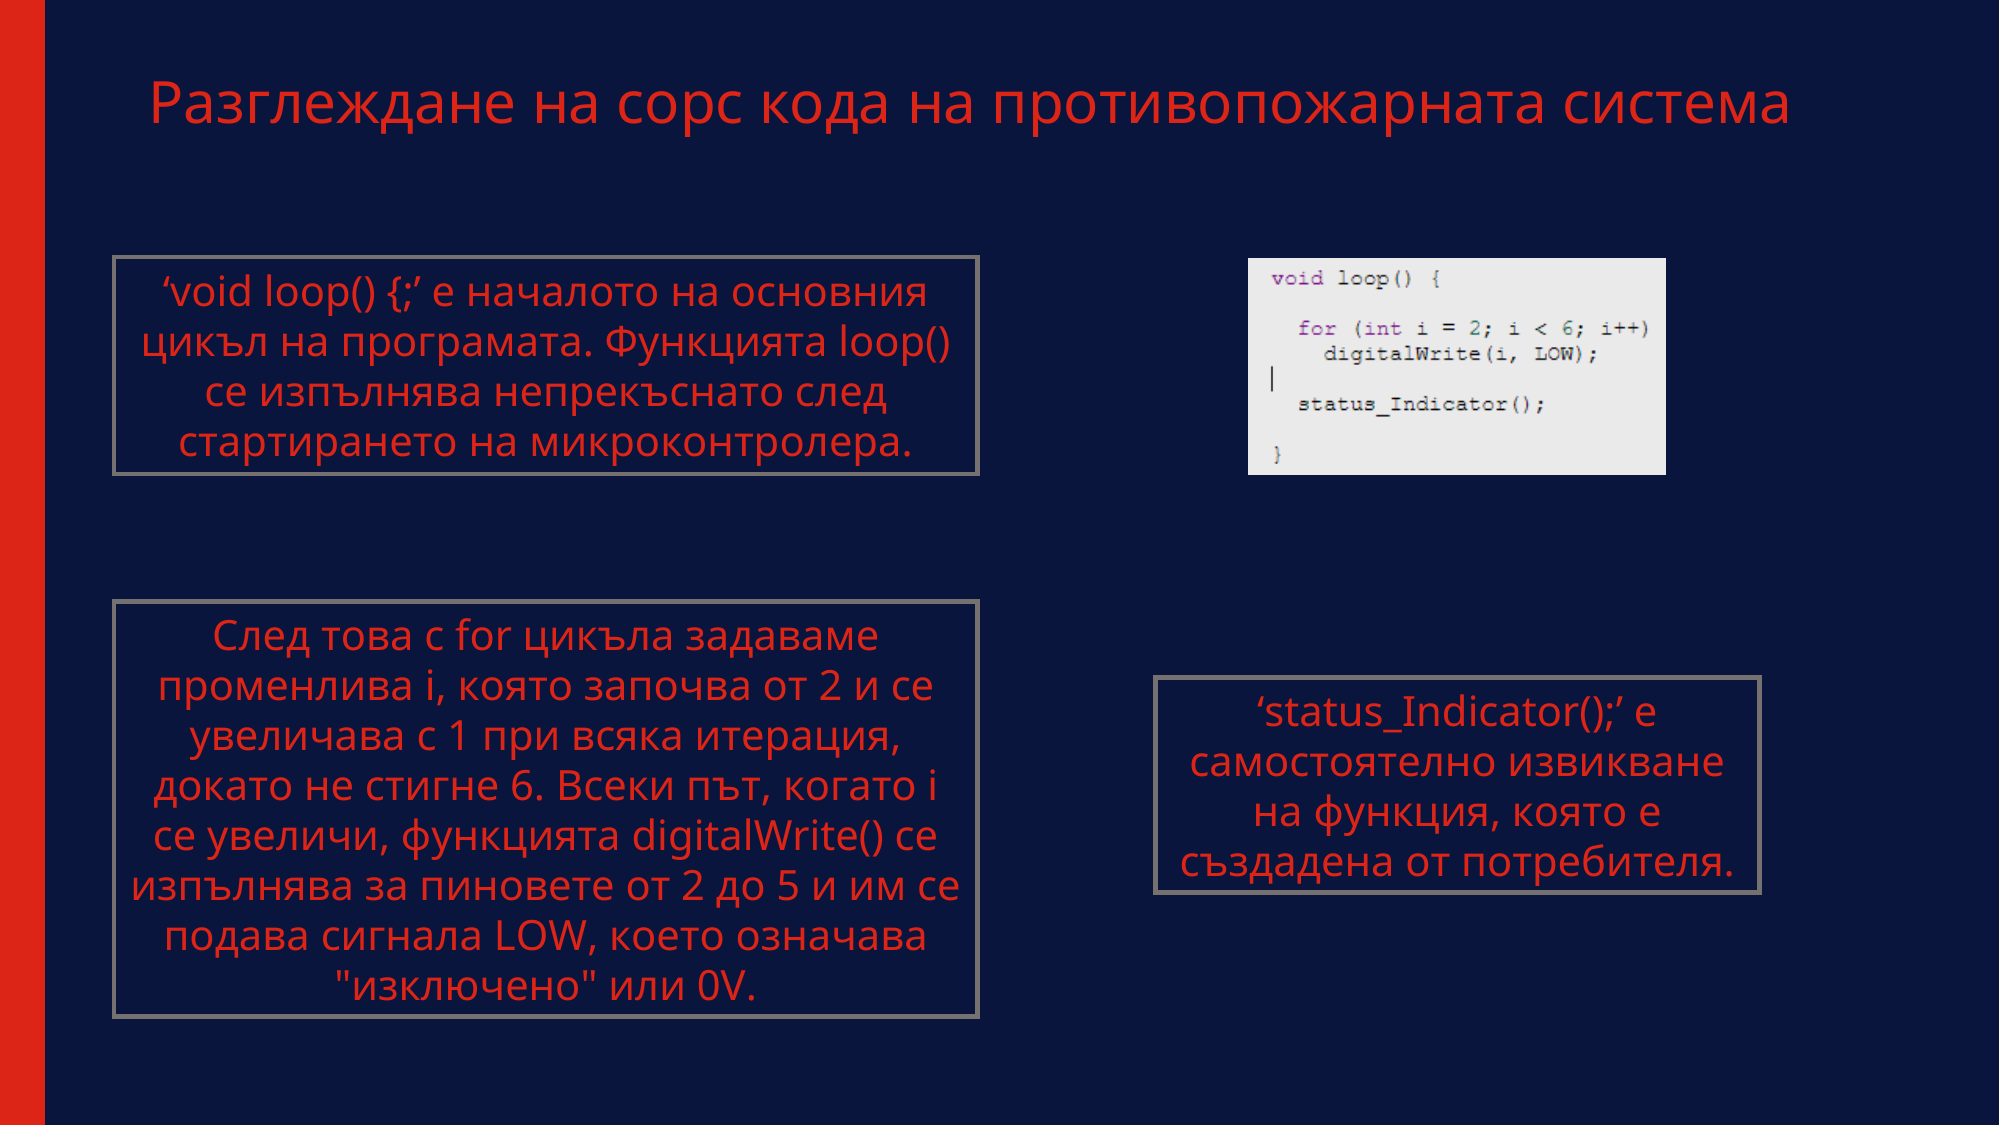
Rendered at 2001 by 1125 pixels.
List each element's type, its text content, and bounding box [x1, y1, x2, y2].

text_box ‘void loop() {;’ е началото на основния цикъл на програмата. Функцията loop() се изпълнява непрекъснато след стартирането на микроконтролера. [114, 256, 978, 475]
title Разглеждане на сорс кода на противопожарната система [133, 50, 1822, 185]
text_box ‘status_Indicator();’ e самостоятелно извикване на функция, която е създадена от потребителя. [1155, 677, 1760, 844]
picture [1248, 258, 1666, 475]
text_box След това с for цикъла задаваме променлива i, която започва от 2 и се увеличава с 1 при всяка итерация, докато не стигне 6. Всеки път, когато i се увеличи, функцията digitalWrite() се изпълнява за пиновете от 2 до 5 и им се подава сигнала LOW, което означава "изключено" или 0V. [114, 601, 978, 920]
